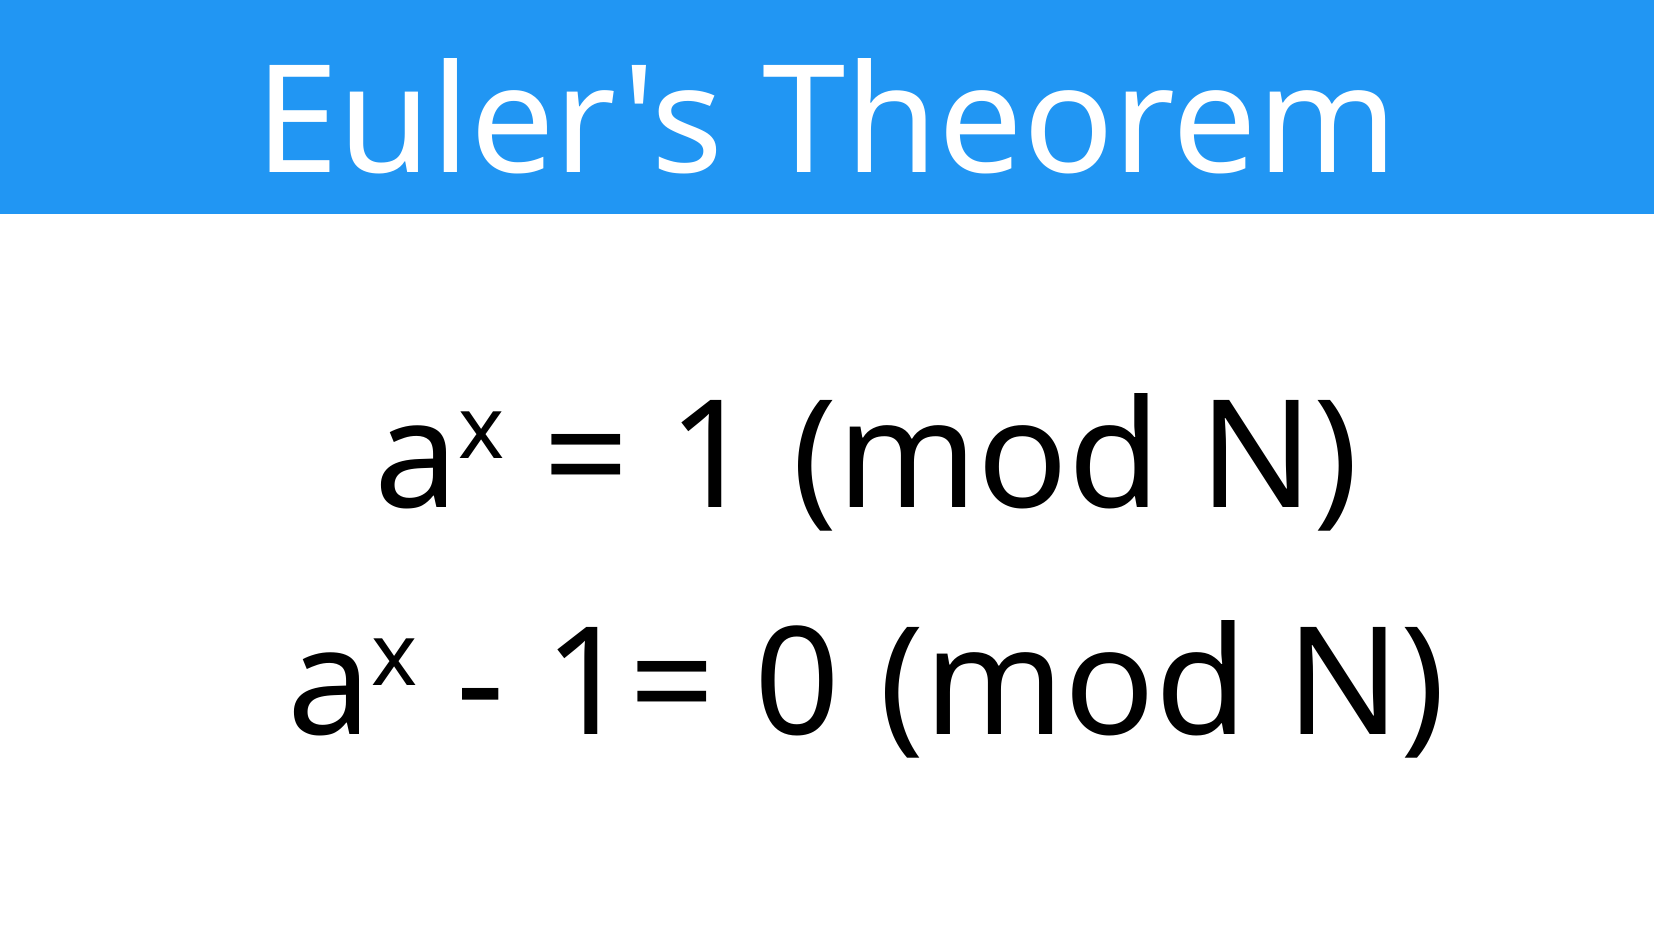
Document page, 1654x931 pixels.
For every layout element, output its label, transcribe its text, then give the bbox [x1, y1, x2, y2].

title Euler's Theorem [82, 37, 1571, 193]
list ax = 1 (mod N) ax - 1= 0 (mod N) [86, 345, 1576, 781]
